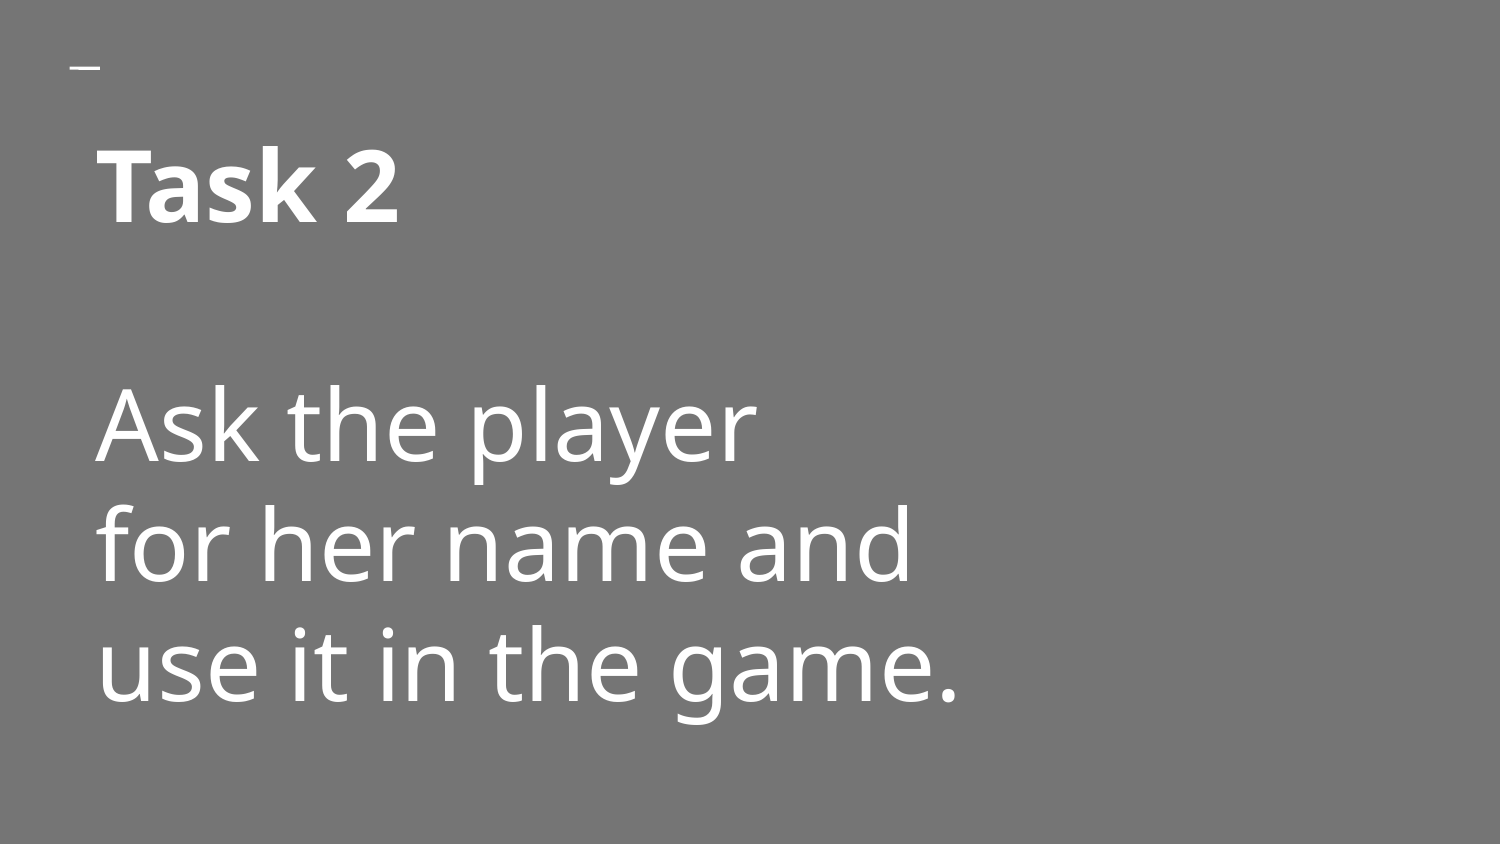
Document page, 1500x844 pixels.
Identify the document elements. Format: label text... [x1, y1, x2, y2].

title Task 2 Ask the player for her name and use it in the game. [80, 86, 1244, 758]
